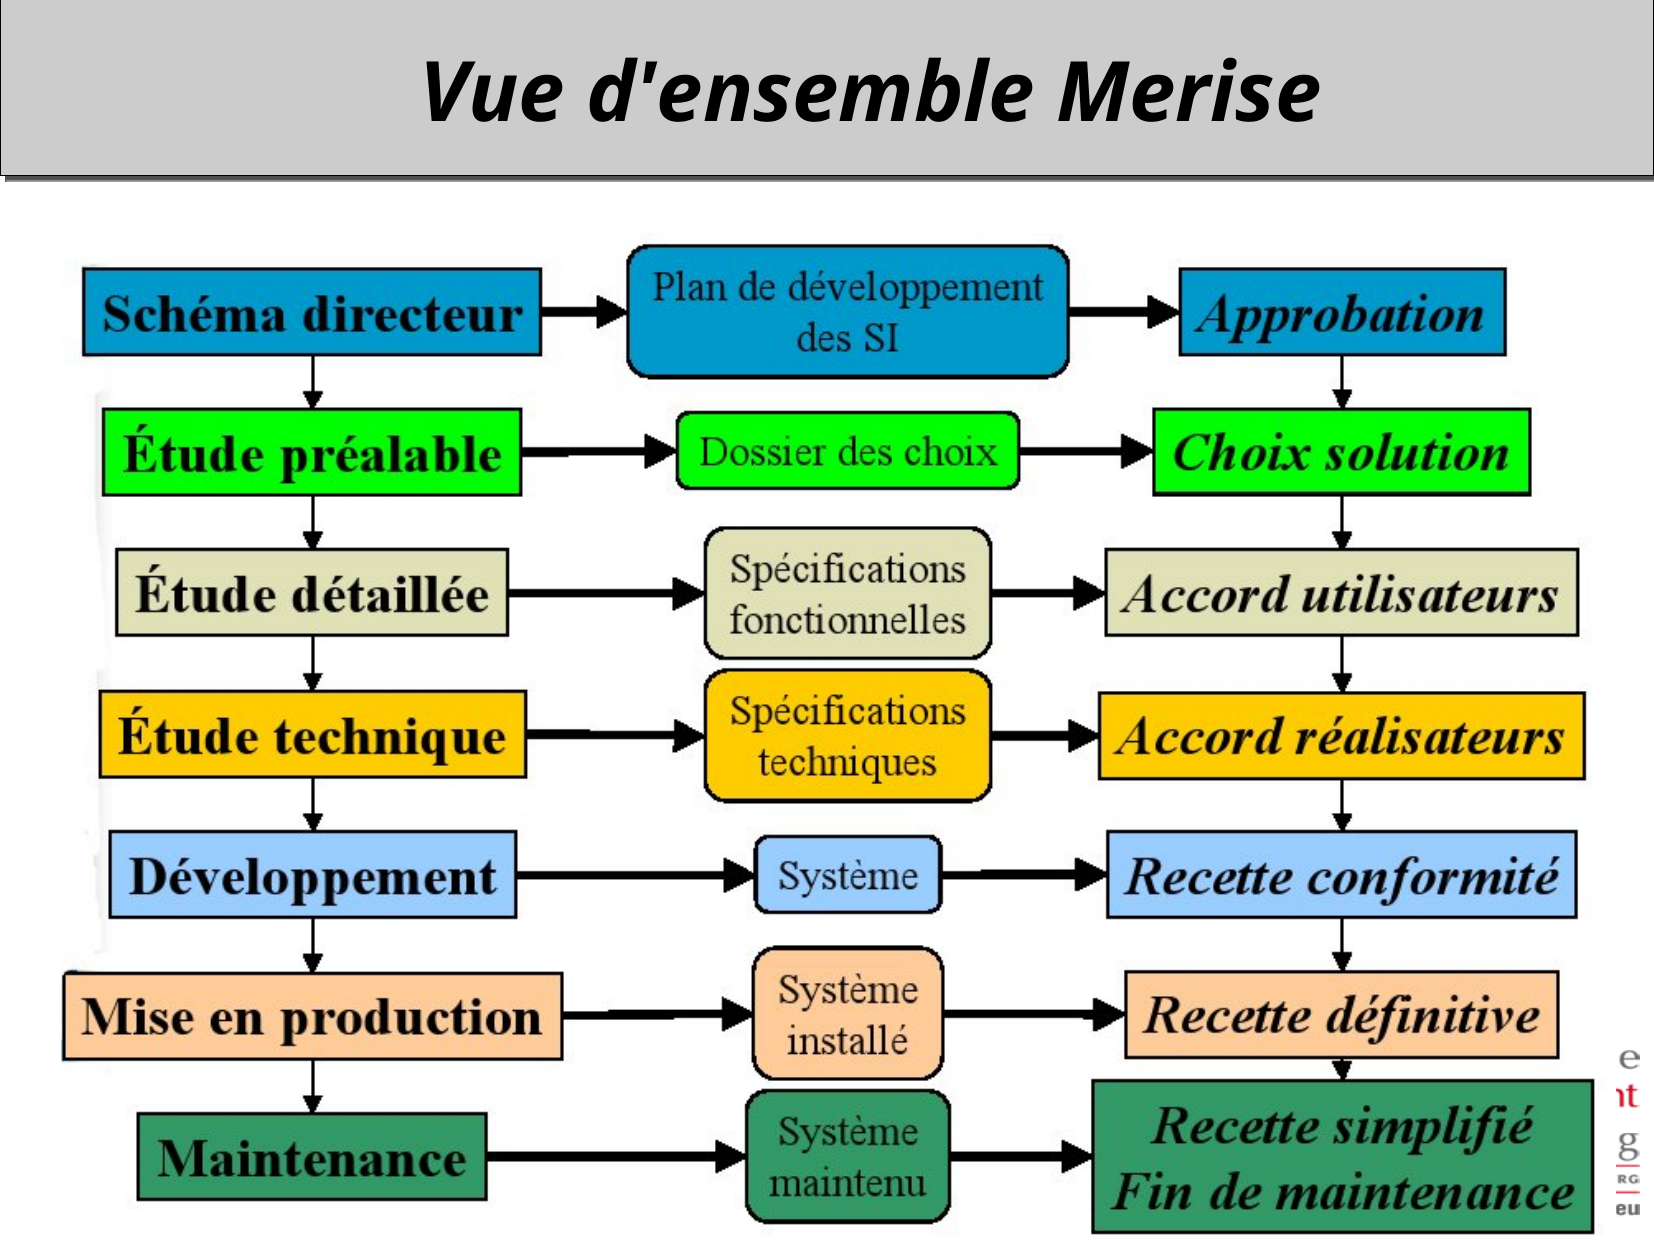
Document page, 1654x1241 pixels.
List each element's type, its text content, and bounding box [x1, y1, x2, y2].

title Vue d'ensemble Merise [164, 0, 1577, 178]
picture [61, 233, 1640, 1241]
